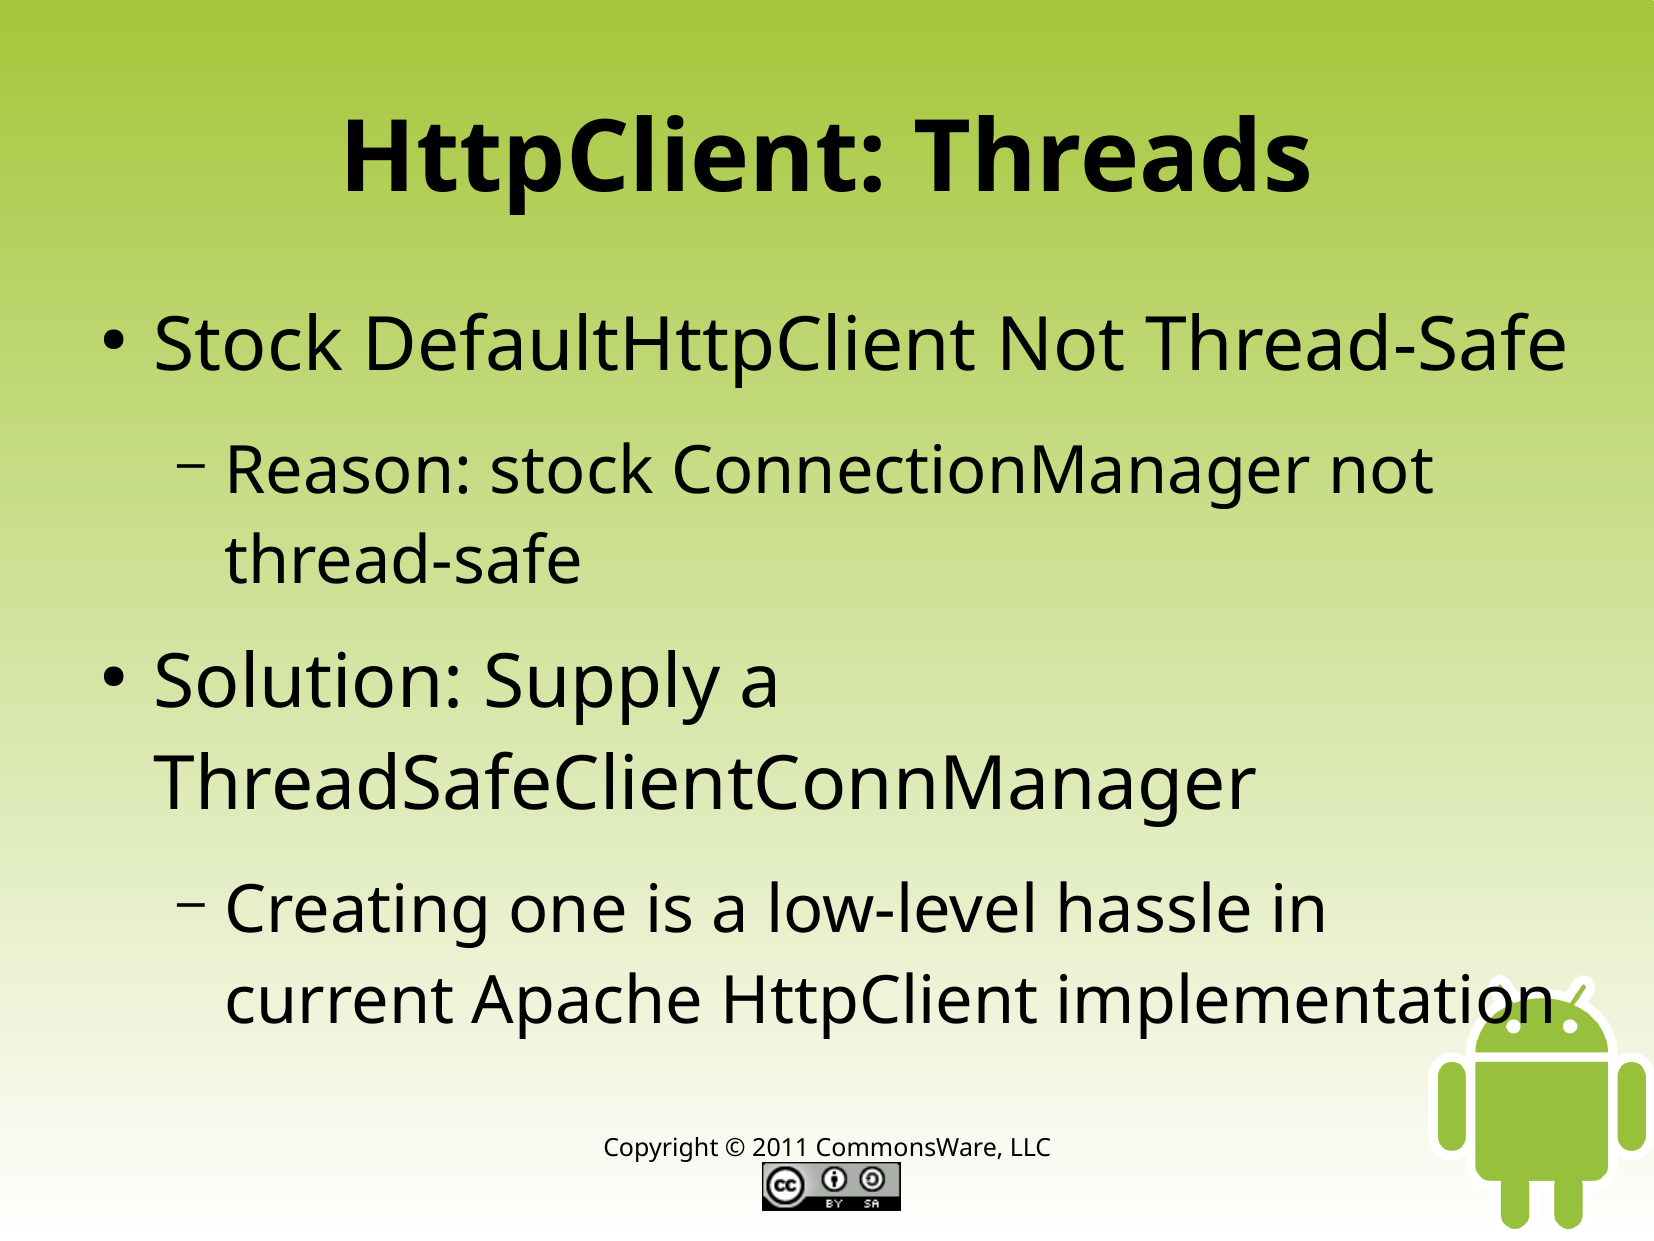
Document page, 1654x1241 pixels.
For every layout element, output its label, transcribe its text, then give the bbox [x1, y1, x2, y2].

picture [762, 1162, 901, 1211]
picture [1428, 975, 1654, 1238]
title HttpClient: Threads [82, 49, 1571, 257]
list Stock DefaultHttpClient Not Thread-Safe Reason: stock ConnectionManager not thread-safe Solution: Supply a ThreadSafeClientConnManager Creating one is a low-level hassle in current Apache HttpClient implementation [82, 290, 1571, 1094]
